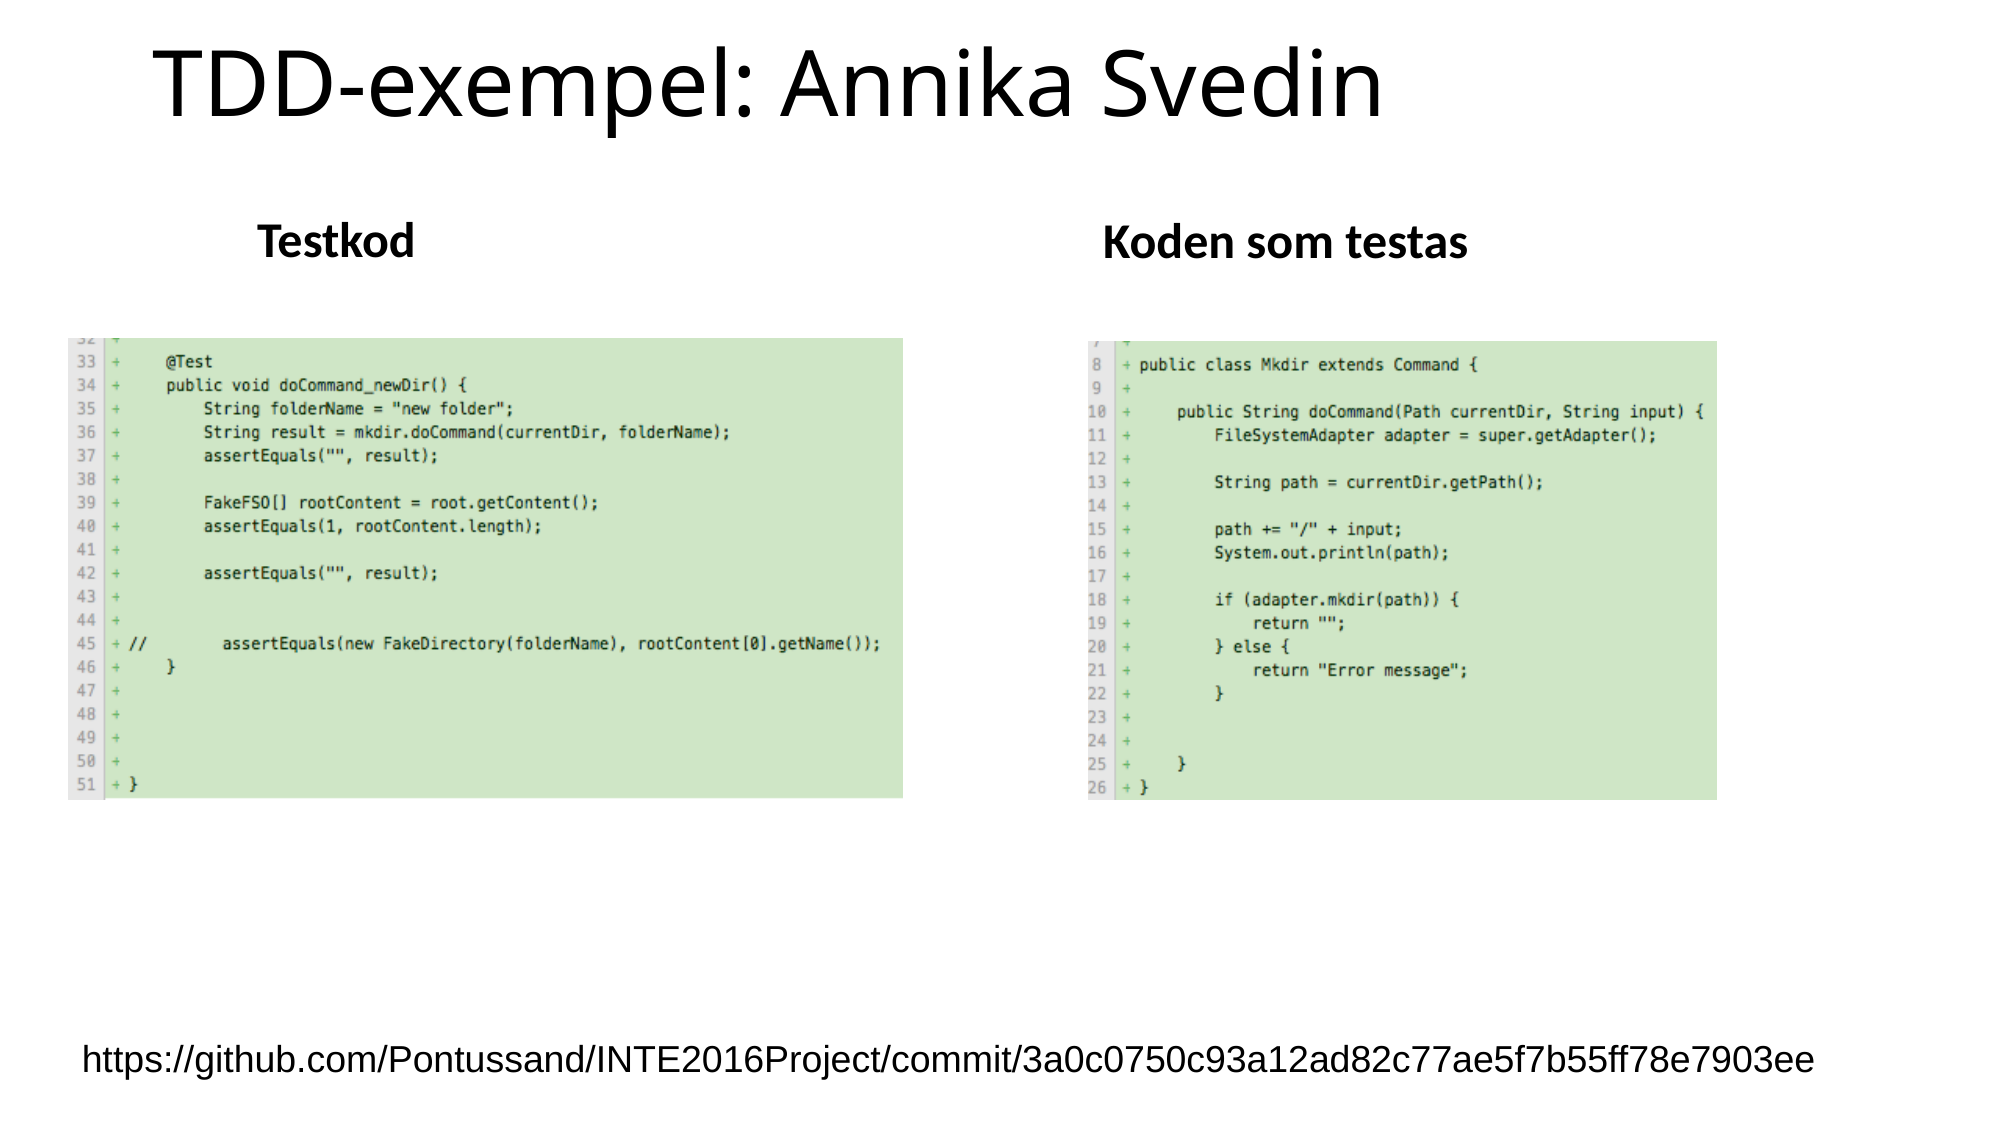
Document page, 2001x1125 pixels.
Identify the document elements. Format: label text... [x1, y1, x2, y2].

text_box TDD-exempel: Annika Svedin [137, 21, 1863, 151]
picture [1088, 341, 1717, 800]
text_box Koden som testas [1088, 140, 1765, 276]
text_box Testkod [242, 139, 1089, 275]
text_box https://github.com/Pontussand/INTE2016Project/commit/3a0c0750c93a12ad82c77ae5f7b55ff78e7903ee [67, 1027, 1882, 1088]
picture [68, 338, 903, 800]
